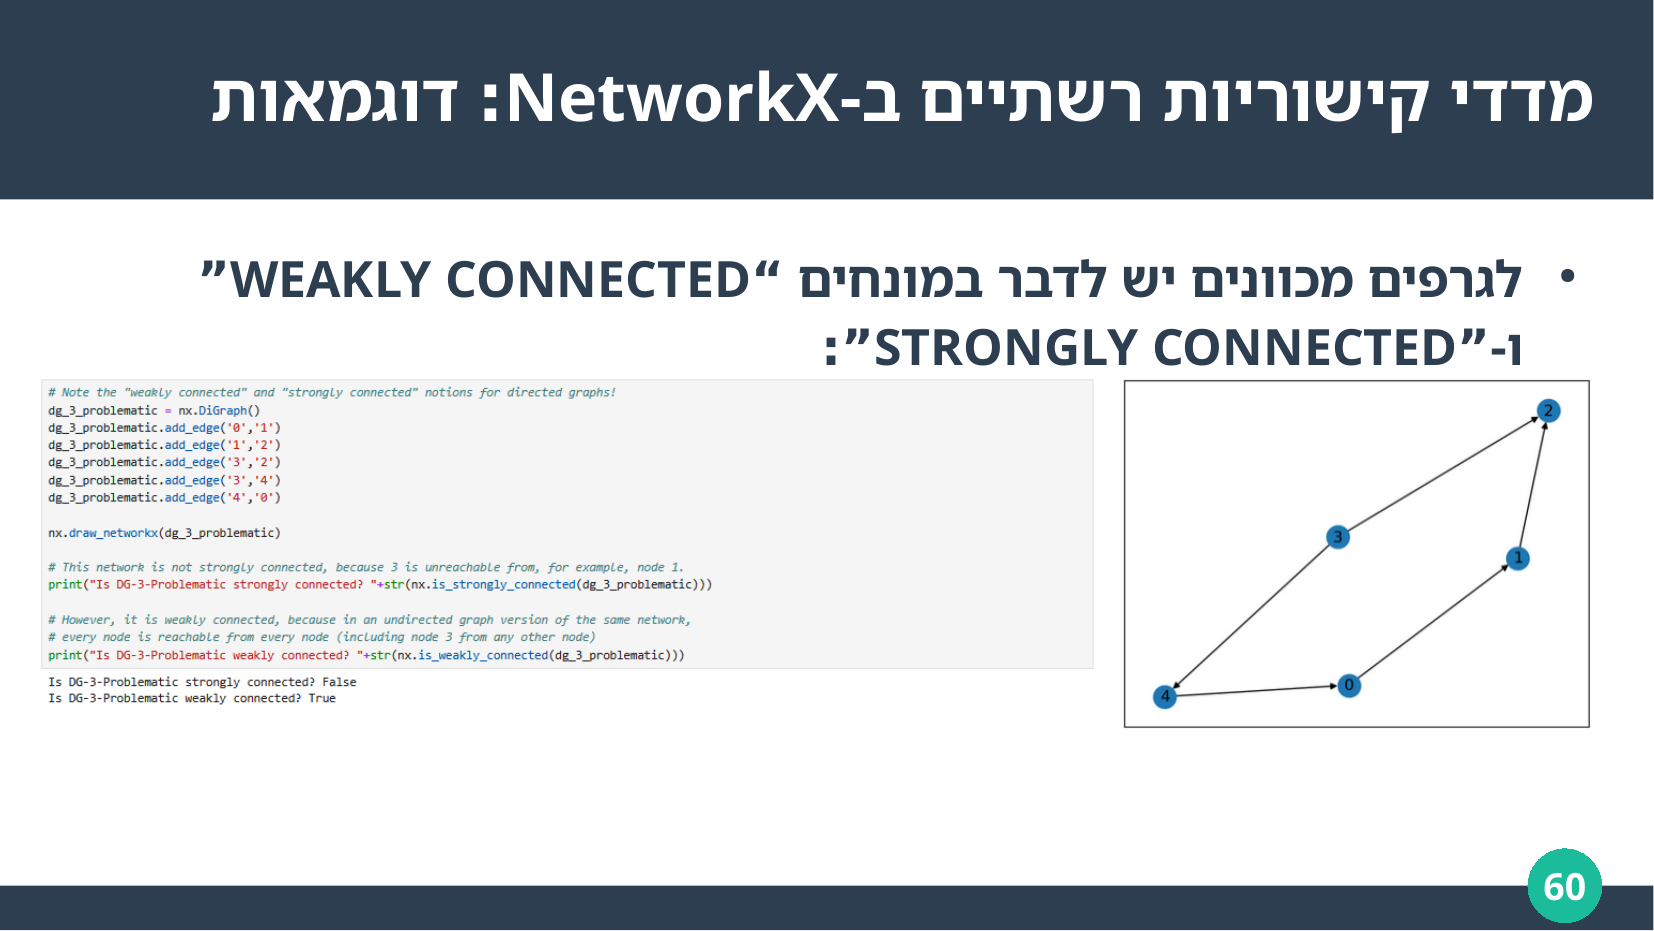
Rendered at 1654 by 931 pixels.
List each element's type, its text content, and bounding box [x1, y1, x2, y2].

list לגרפים מכוונים יש לדבר במונחים “WEAKLY CONNECTED” ו-”STRONGLY CONNECTED”: [58, 243, 1595, 864]
picture [37, 375, 1099, 713]
title מדדי קישוריות רשתיים ב-NetworkX: דוגמאות [58, 36, 1595, 155]
picture [1118, 374, 1595, 735]
